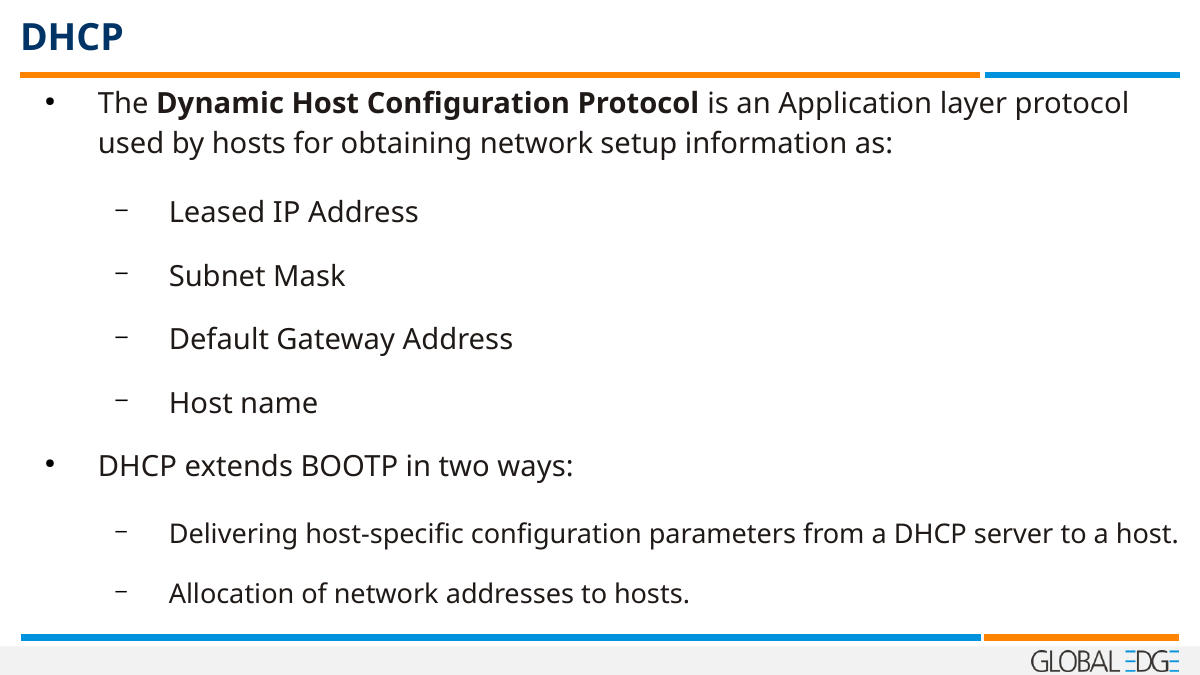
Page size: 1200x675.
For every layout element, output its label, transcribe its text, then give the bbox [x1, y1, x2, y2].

picture [1031, 650, 1179, 672]
title DHCP [12, 9, 1088, 63]
list The Dynamic Host Configuration Protocol is an Application layer protocol used by hosts for obtaining network setup information as: Leased IP Address Subnet Mask Default Gateway Address Host name DHCP extends BOOTP in two ways: Delivering host-specific configuration parameters from a DHCP server to a host. Allocation of network addresses to hosts. [27, 82, 1185, 615]
